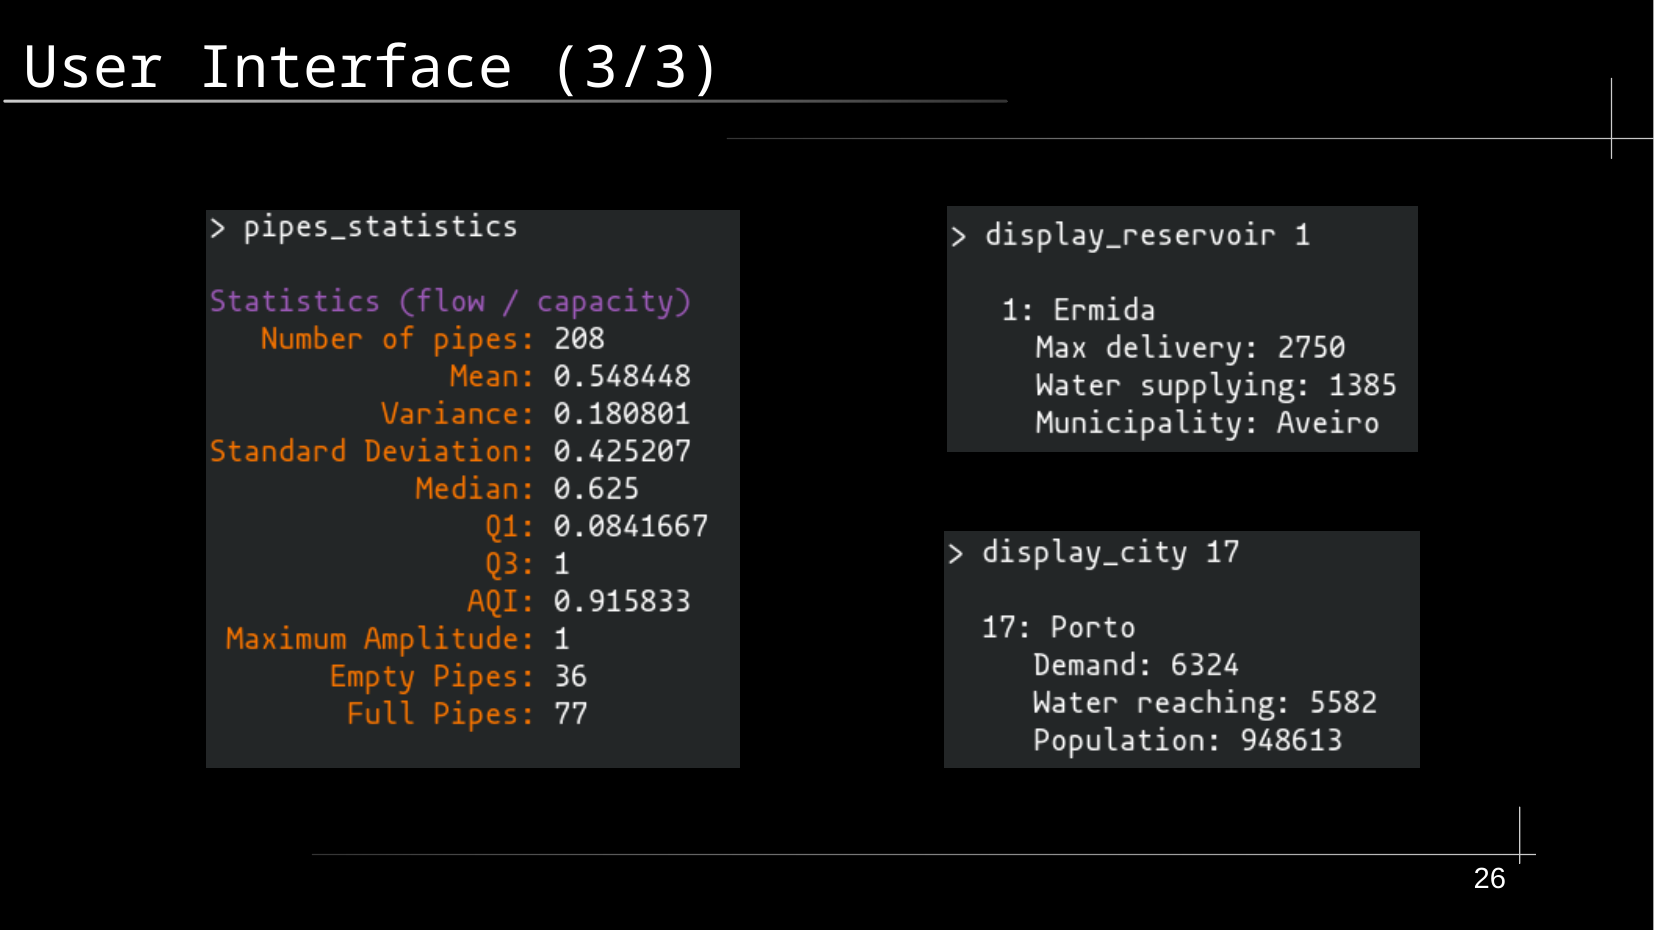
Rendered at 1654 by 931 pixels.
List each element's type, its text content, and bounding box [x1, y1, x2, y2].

picture [947, 206, 1418, 452]
title User Interface (3/3) [23, 11, 1589, 119]
picture [944, 531, 1420, 768]
picture [206, 210, 740, 768]
